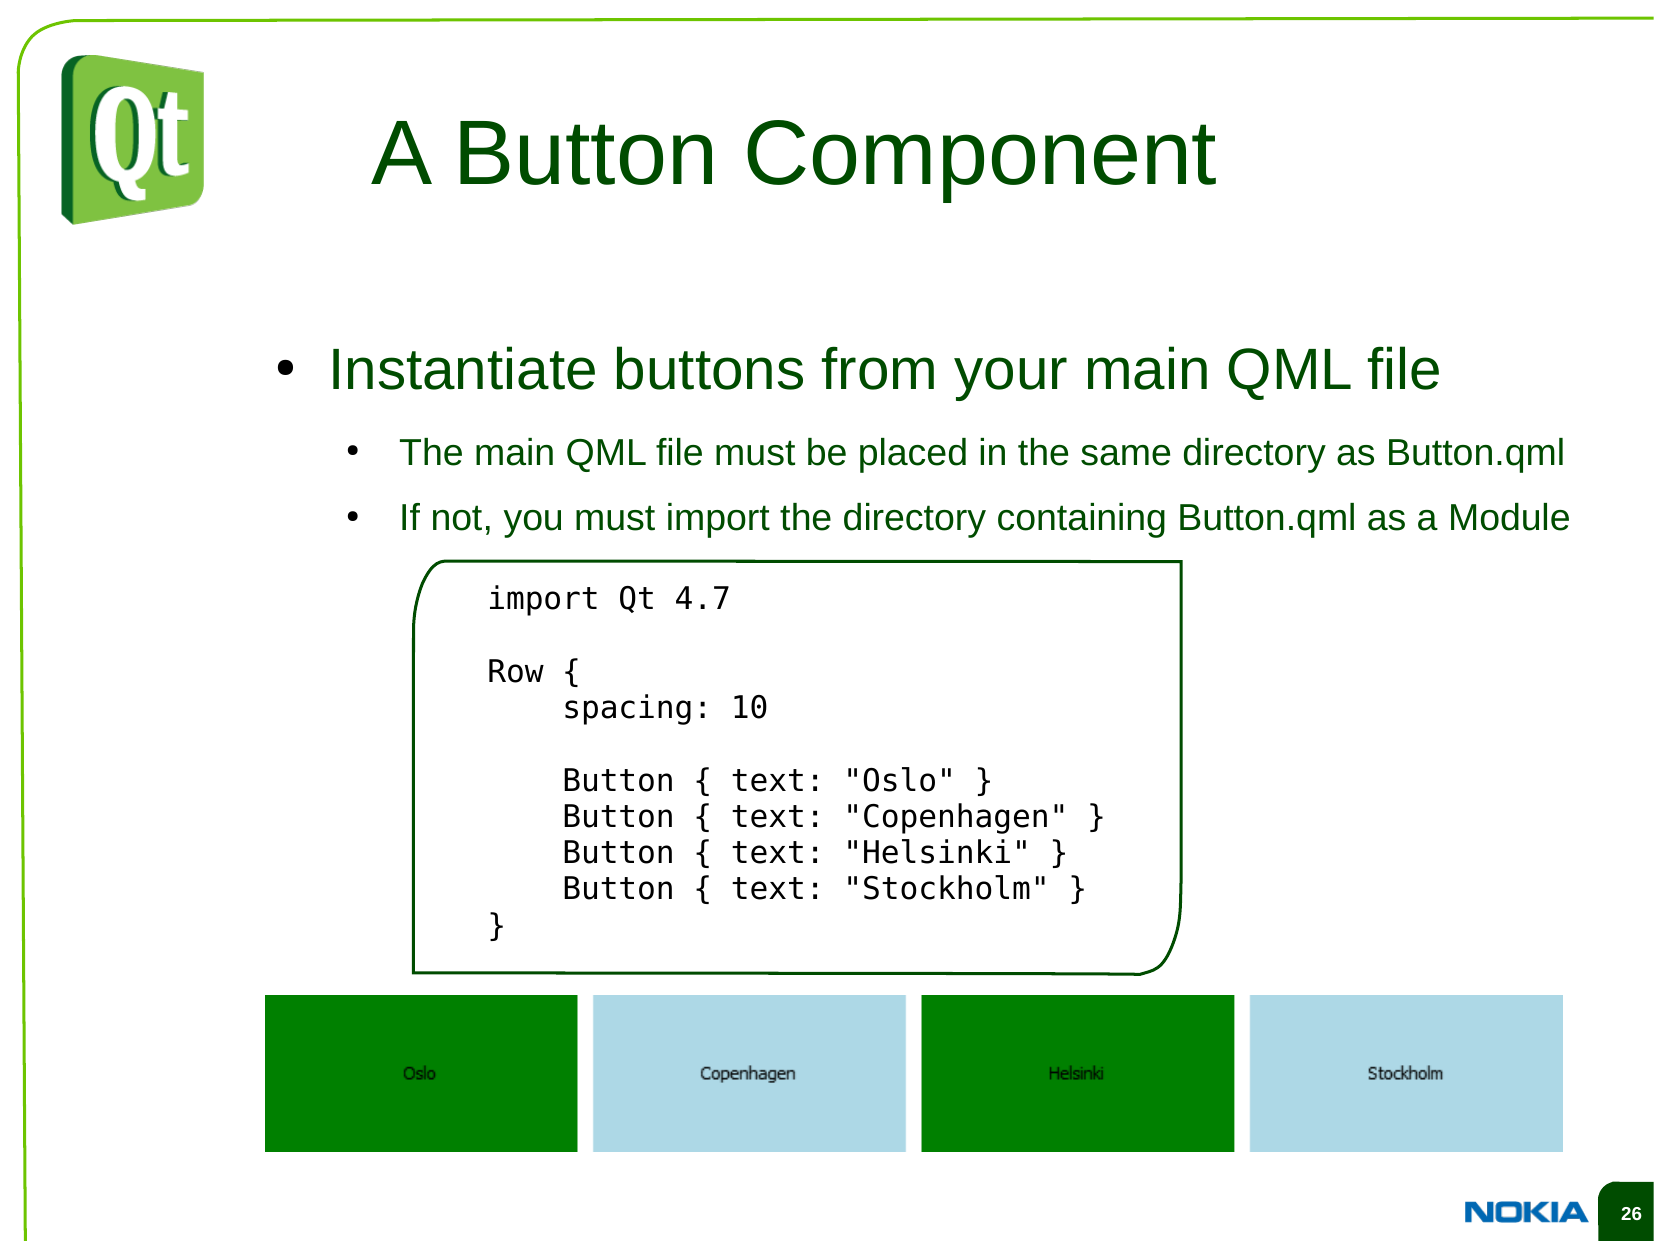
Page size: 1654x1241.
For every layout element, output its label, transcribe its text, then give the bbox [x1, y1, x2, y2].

picture [265, 995, 1563, 1152]
picture [1465, 1201, 1589, 1223]
text_box import Qt 4.7 Row { spacing: 10 Button { text: "Oslo" } Button { text: "Copenhagen" } Button { text: "Helsinki" } Button { text: "Stockholm" } } [1172, 573, 1447, 951]
list Instantiate buttons from your main QML file The main QML file must be placed in the same directory as Button.qml If not, you must import the directory containing Button.qml as a Module [257, 336, 1577, 1156]
title A Button Component [257, 56, 1333, 250]
picture [61, 55, 204, 225]
text_box import Qt 4.7 Row { spacing: 10 Button { text: "Oslo" } Button { text: "Copenhagen" } Button { text: "Helsinki" } Button { text: "Stockholm" } } [472, 573, 1179, 951]
